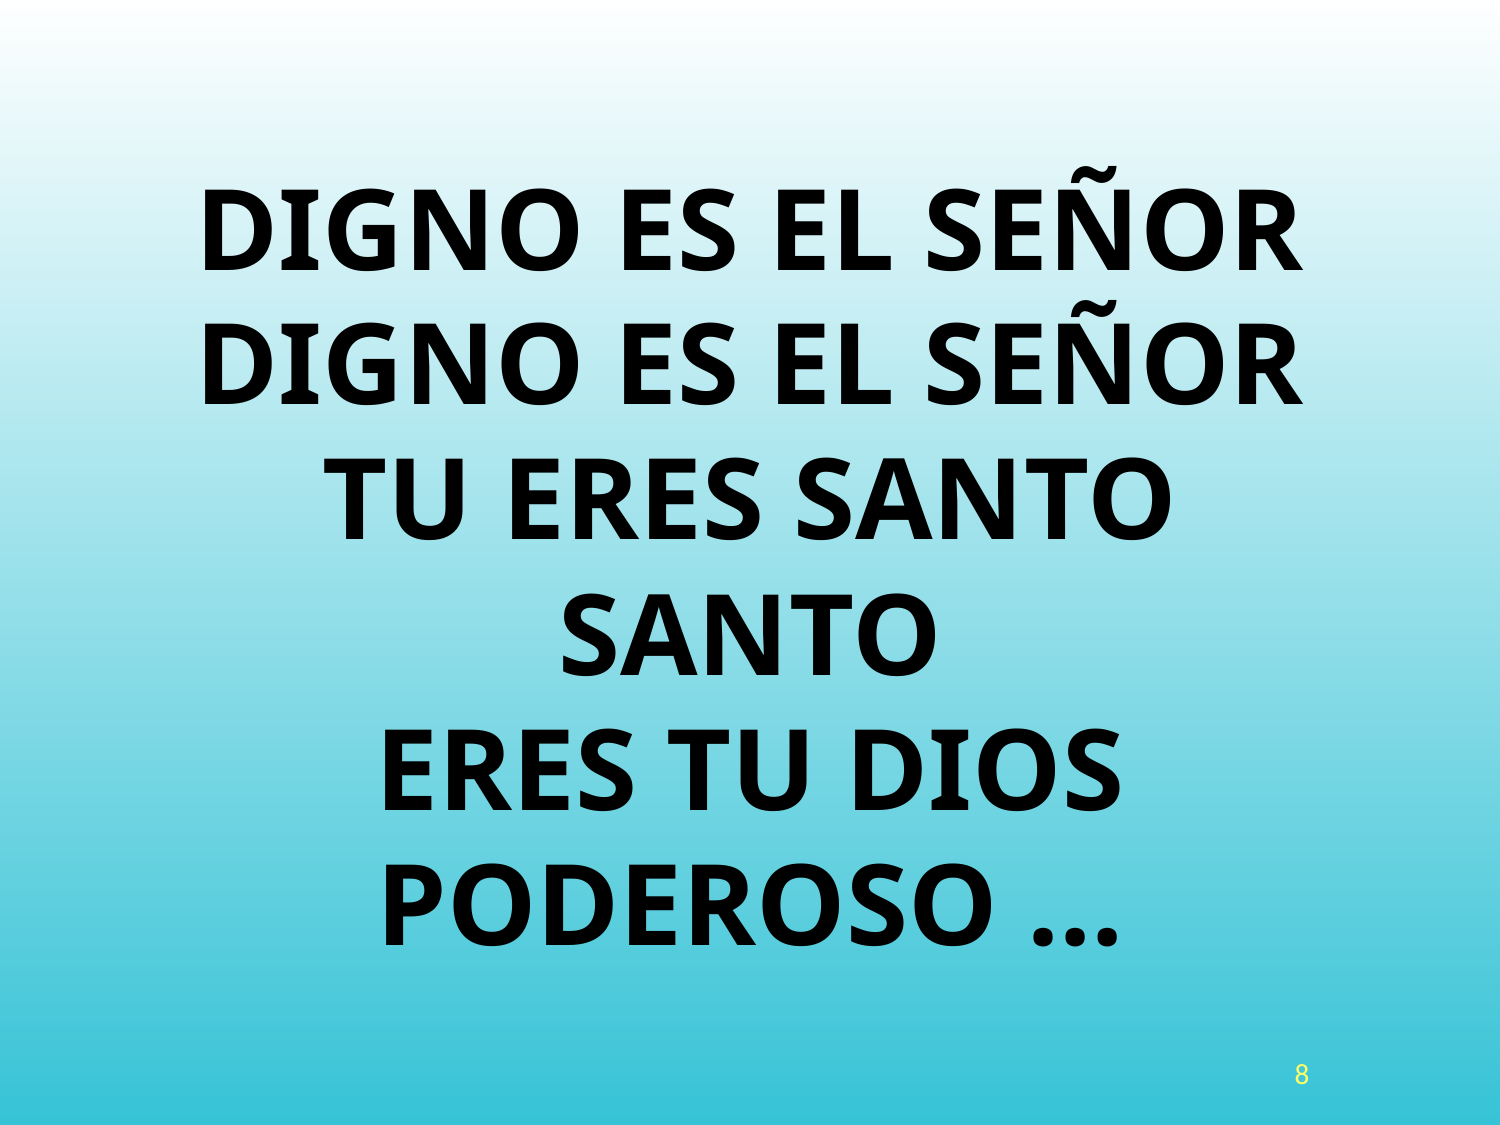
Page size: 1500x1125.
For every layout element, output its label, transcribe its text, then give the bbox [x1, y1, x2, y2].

title DIGNO ES EL SEÑOR DIGNO ES EL SEÑOR TU ERES SANTO SANTO ERES TU DIOS PODEROSO … [75, 468, 1426, 657]
text_box <número> [974, 1042, 1325, 1103]
